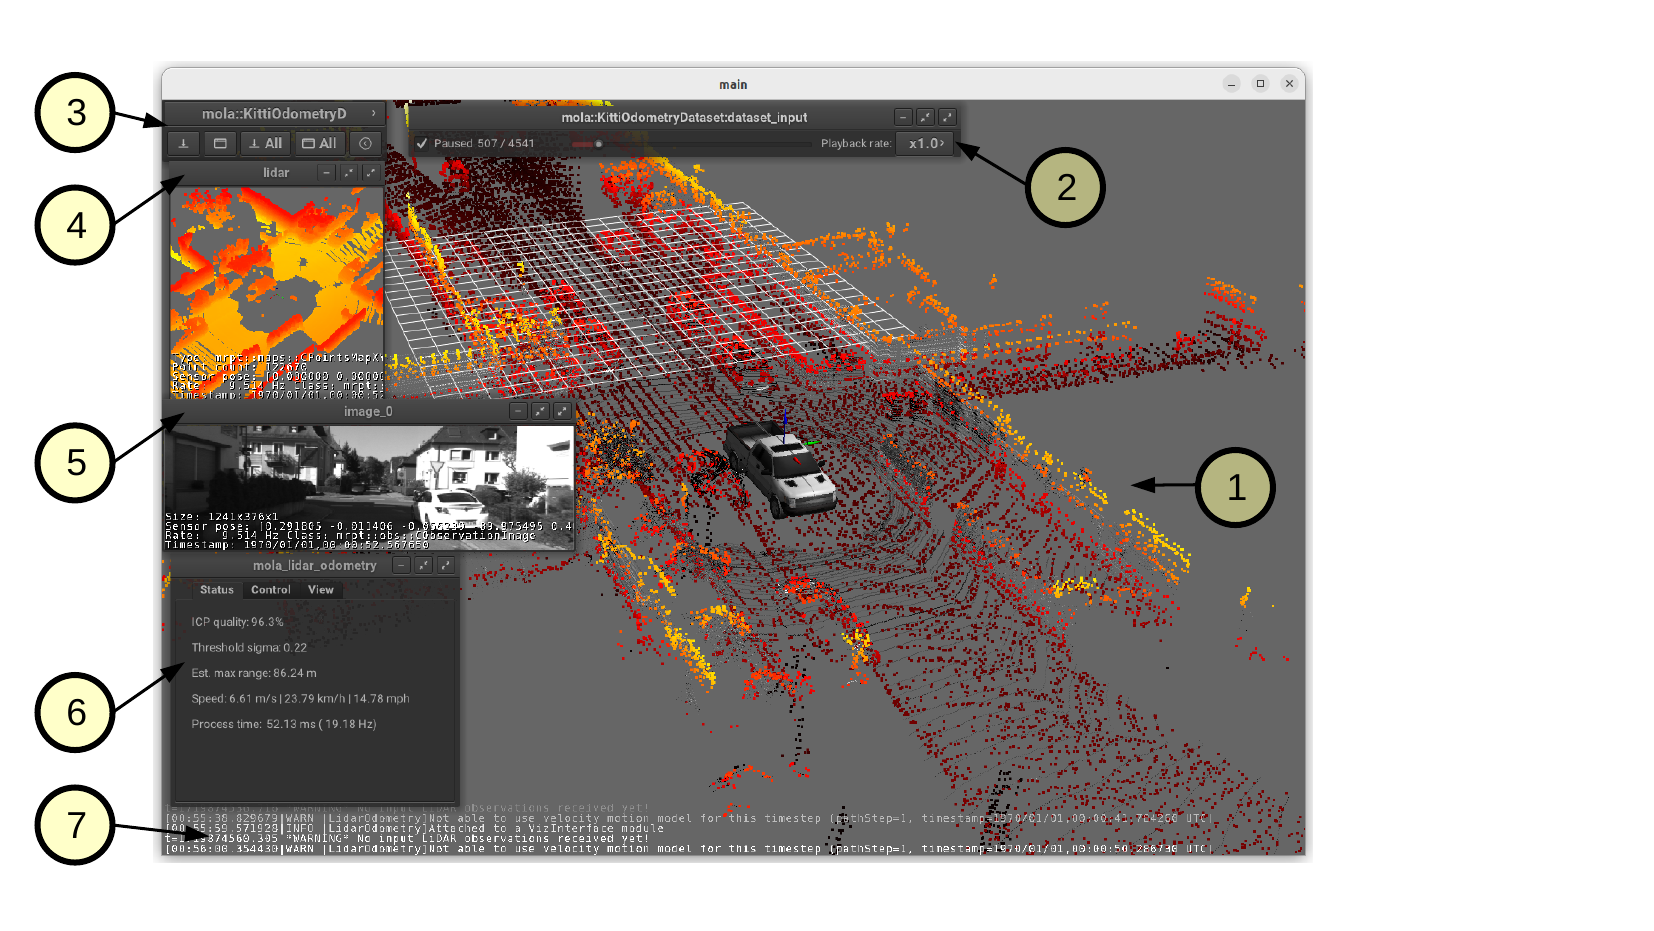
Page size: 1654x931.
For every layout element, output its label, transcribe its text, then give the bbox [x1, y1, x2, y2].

text_box 4 [37, 187, 113, 263]
text_box 1 [1197, 450, 1273, 526]
text_box 7 [37, 787, 113, 863]
text_box 2 [1027, 150, 1103, 226]
picture [153, 61, 1313, 863]
text_box 6 [37, 675, 113, 751]
text_box 5 [37, 425, 113, 501]
text_box 3 [37, 75, 113, 151]
